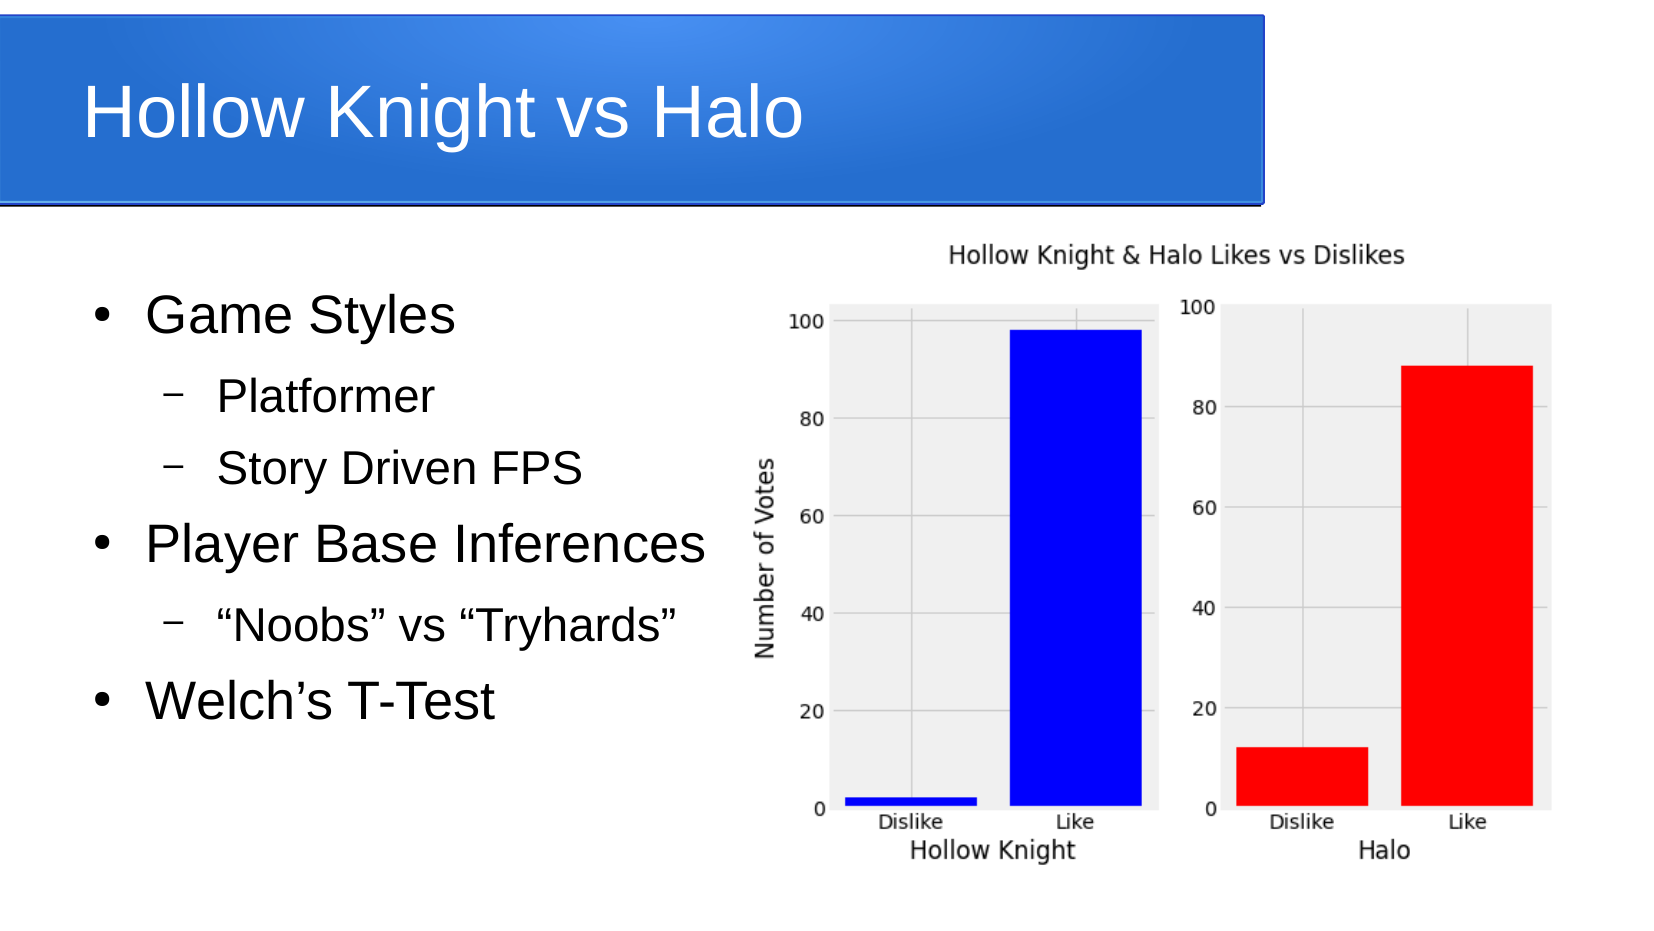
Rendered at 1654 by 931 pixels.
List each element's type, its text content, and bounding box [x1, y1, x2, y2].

title Hollow Knight vs Halo [82, 35, 1235, 189]
list Game Styles Platformer Story Driven FPS Player Base Inferences “Noobs” vs “Tryhards” Welch’s T-Test [75, 285, 735, 825]
picture [735, 224, 1569, 886]
